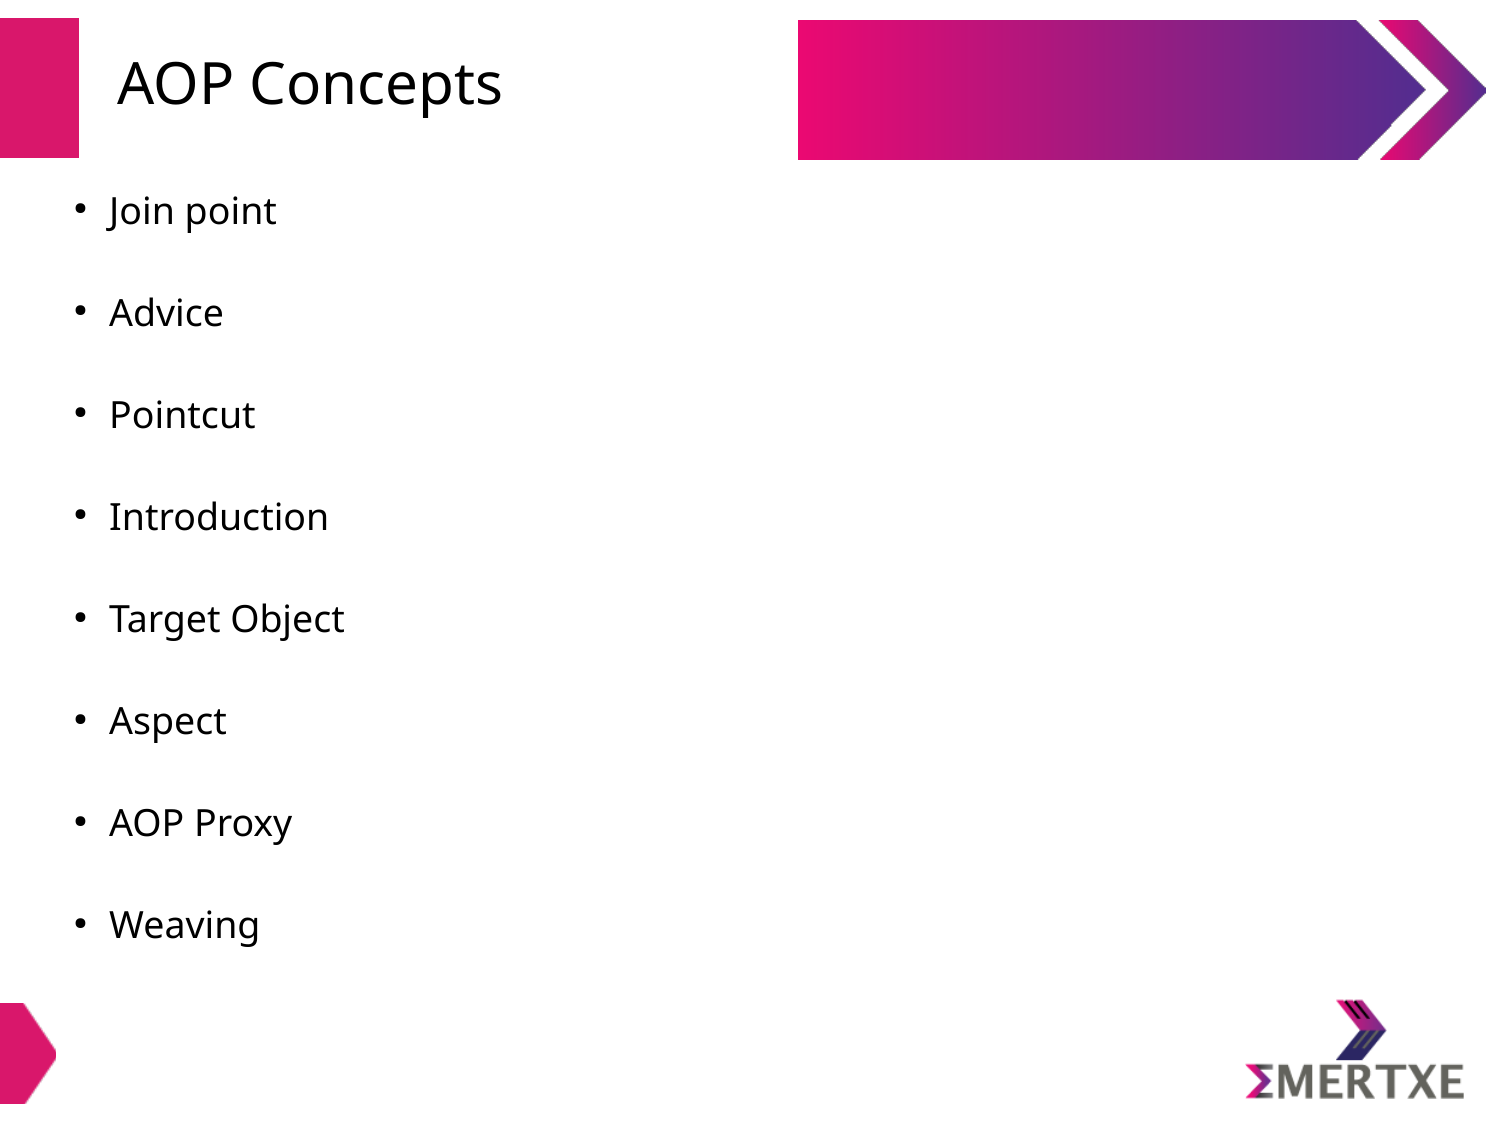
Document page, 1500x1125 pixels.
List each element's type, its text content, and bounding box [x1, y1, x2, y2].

text_box AOP Concepts [102, 35, 788, 119]
picture [1245, 996, 1465, 1099]
picture [798, 20, 1486, 160]
text_box Join point Advice Pointcut Introduction Target Object Aspect AOP Proxy Weaving [59, 177, 1430, 852]
